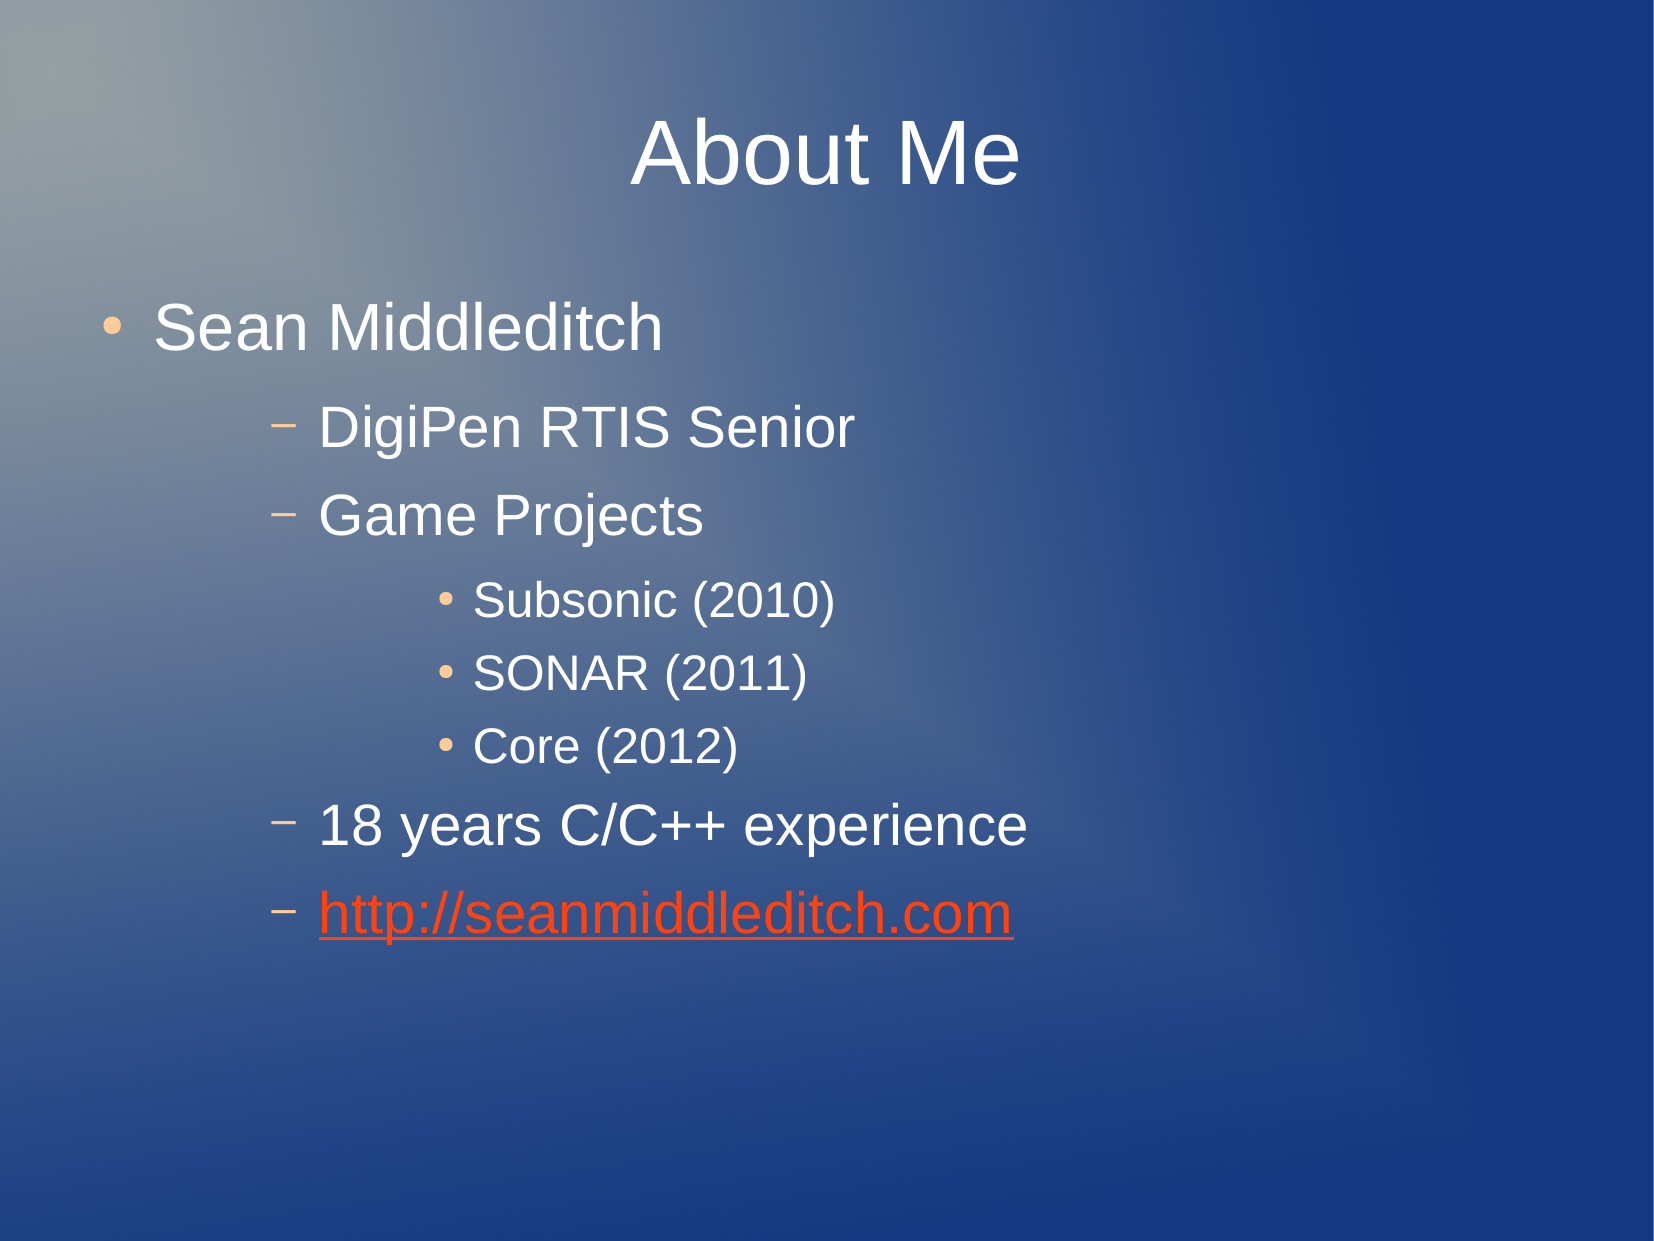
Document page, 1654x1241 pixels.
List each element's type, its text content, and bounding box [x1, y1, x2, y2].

picture [0, 0, 1654, 1241]
title About Me [82, 49, 1571, 257]
list Sean Middleditch DigiPen RTIS Senior Game Projects Subsonic (2010) SONAR (2011) Core (2012) 18 years C/C++ experience http://seanmiddleditch.com [82, 290, 1571, 1109]
